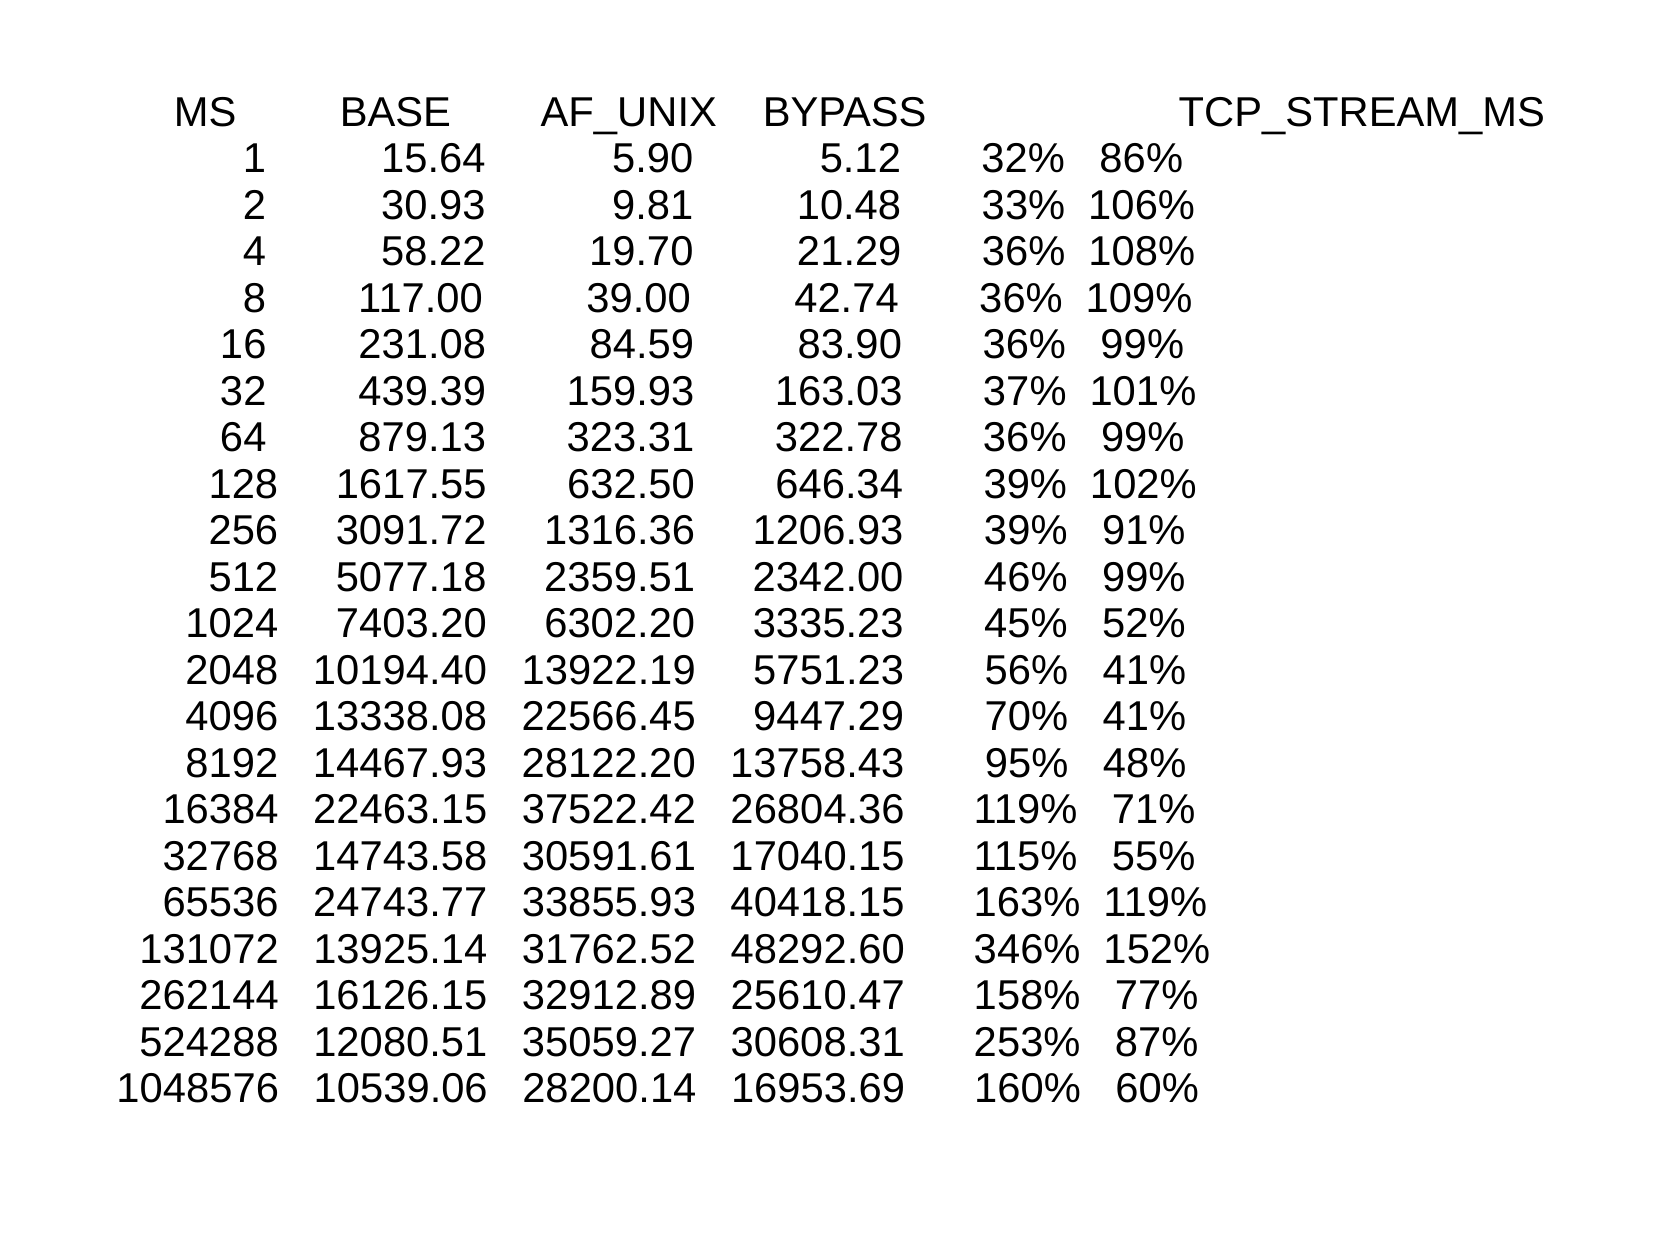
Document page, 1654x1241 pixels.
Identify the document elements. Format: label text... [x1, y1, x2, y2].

text_box MS BASE AF_UNIX BYPASS TCP_STREAM_MS 1 15.64 5.90 5.12 32% 86% 2 30.93 9.81 10.48 33% 106% 4 58.22 19.70 21.29 36% 108% 8 117.00 39.00 42.74 36% 109% 16 231.08 84.59 83.90 36% 99% 32 439.39 159.93 163.03 37% 101% 64 879.13 323.31 322.78 36% 99% 128 1617.55 632.50 646.34 39% 102% 256 3091.72 1316.36 1206.93 39% 91% 512 5077.18 2359.51 2342.00 46% 99% 1024 7403.20 6302.20 3335.23 45% 52% 2048 10194.40 13922.19 5751.23 56% 41% 4096 13338.08 22566.45 9447.29 70% 41% 8192 14467.93 28122.20 13758.43 95% 48% 16384 22463.15 37522.42 26804.36 119% 71% 32768 14743.58 30591.61 17040.15 115% 55% 65536 24743.77 33855.93 40418.15 163% 119% 131072 13925.14 31762.52 48292.60 346% 152% 262144 16126.15 32912.89 25610.47 158% 77% 524288 12080.51 35059.27 30608.31 253% 87% 1048576 10539.06 28200.14 16953.69 160% 60% [91, 81, 1559, 1186]
